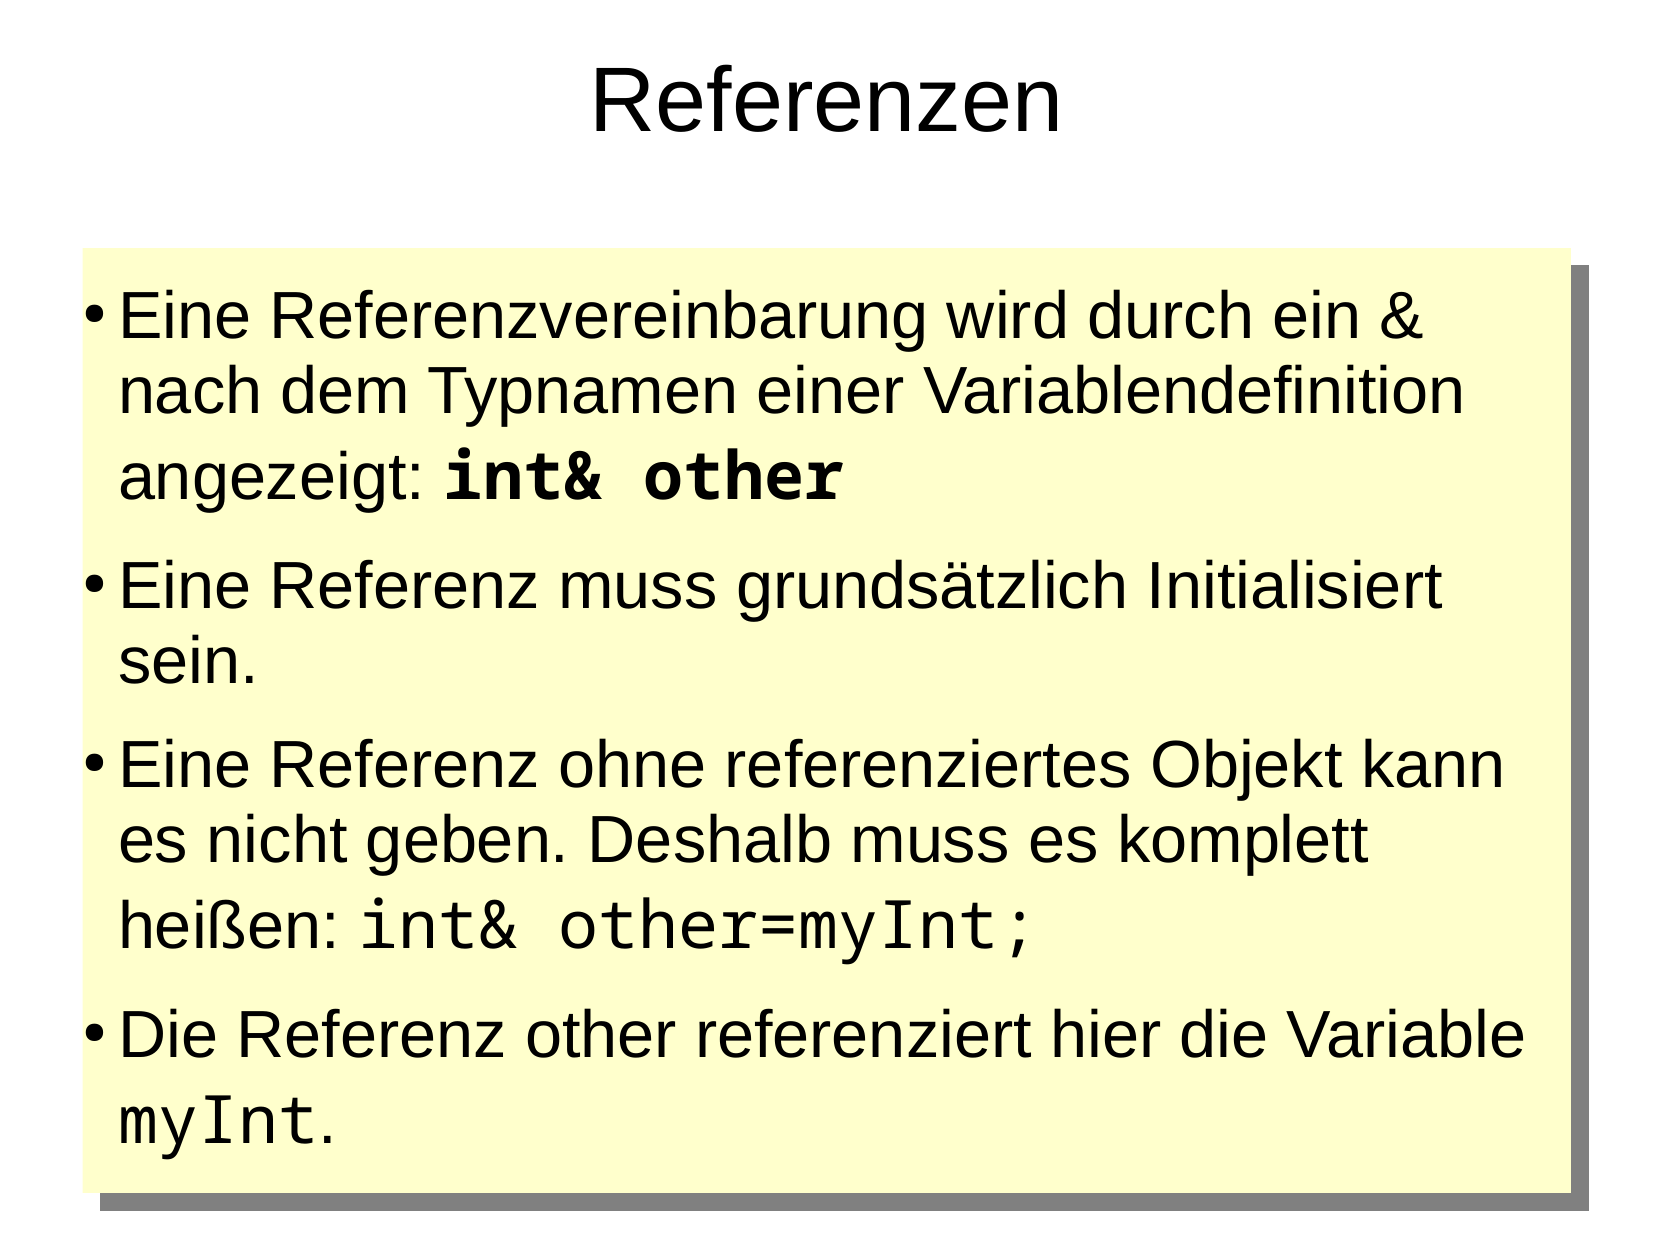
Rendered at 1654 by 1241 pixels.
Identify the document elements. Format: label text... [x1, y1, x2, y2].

subtitle Eine Referenzvereinbarung wird durch ein & nach dem Typnamen einer Variablendefinition angezeigt: int& other Eine Referenz muss grundsätzlich Initialisiert sein. Eine Referenz ohne referenziertes Objekt kann es nicht geben. Deshalb muss es komplett heißen: int& other=myInt; Die Referenz other referenziert hier die Variable myInt. [82, 248, 1571, 1193]
title Referenzen [82, 0, 1571, 204]
